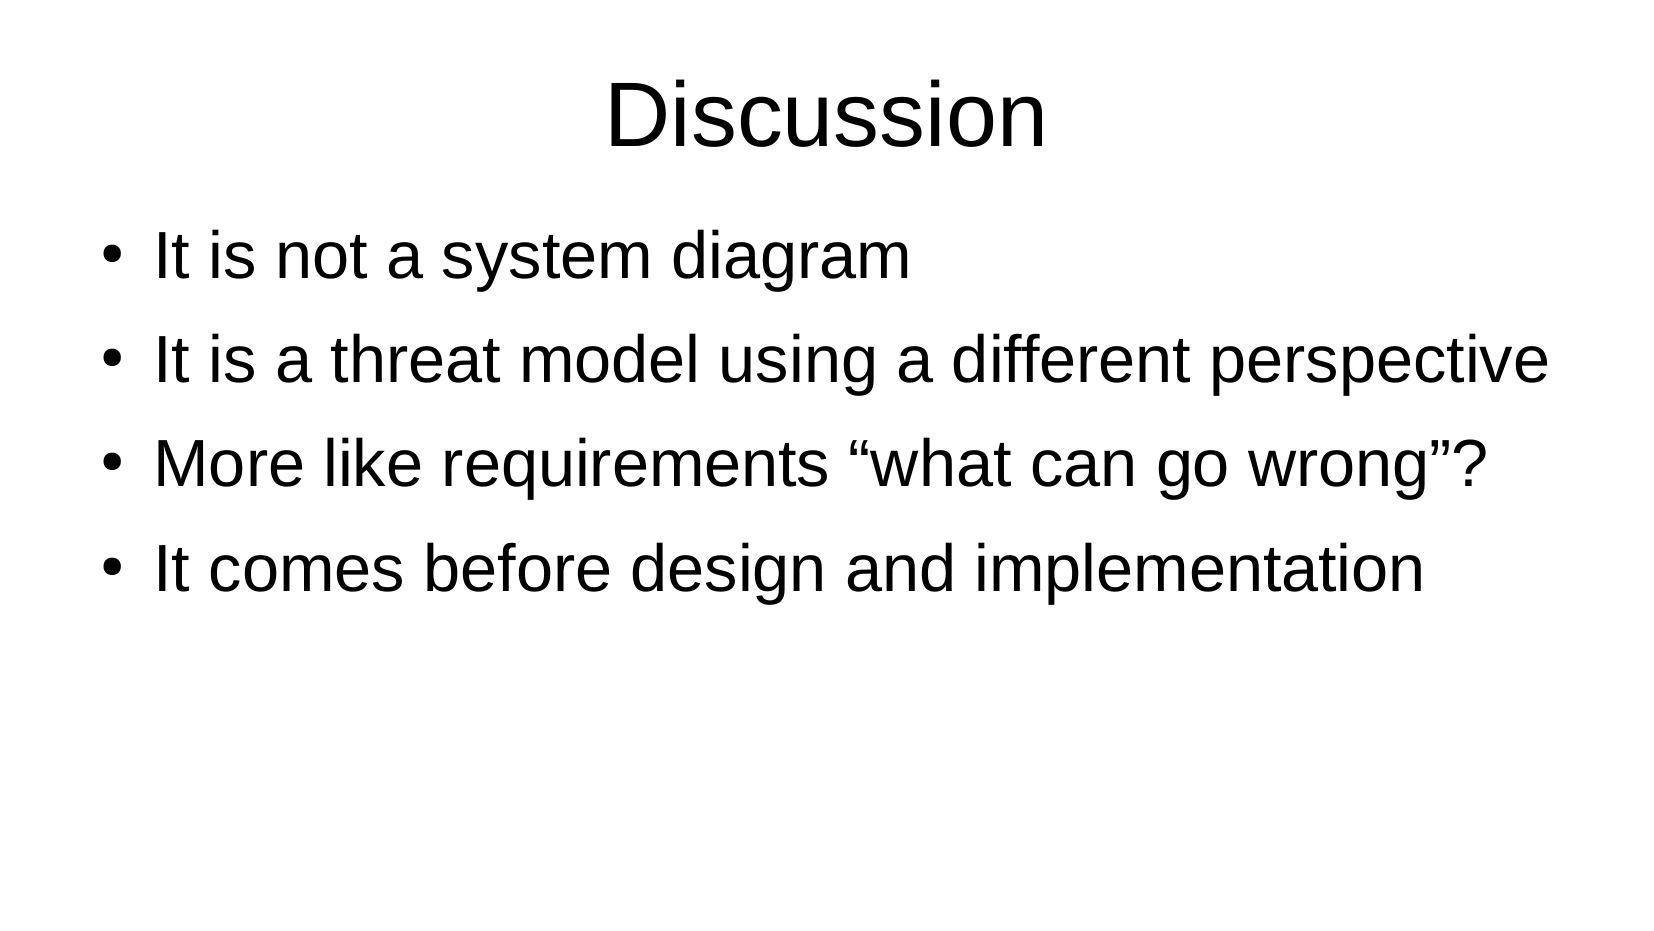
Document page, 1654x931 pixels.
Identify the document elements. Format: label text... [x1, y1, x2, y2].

title Discussion [82, 37, 1571, 193]
list It is not a system diagram It is a threat model using a different perspective More like requirements “what can go wrong”? It comes before design and implementation [82, 217, 1571, 758]
